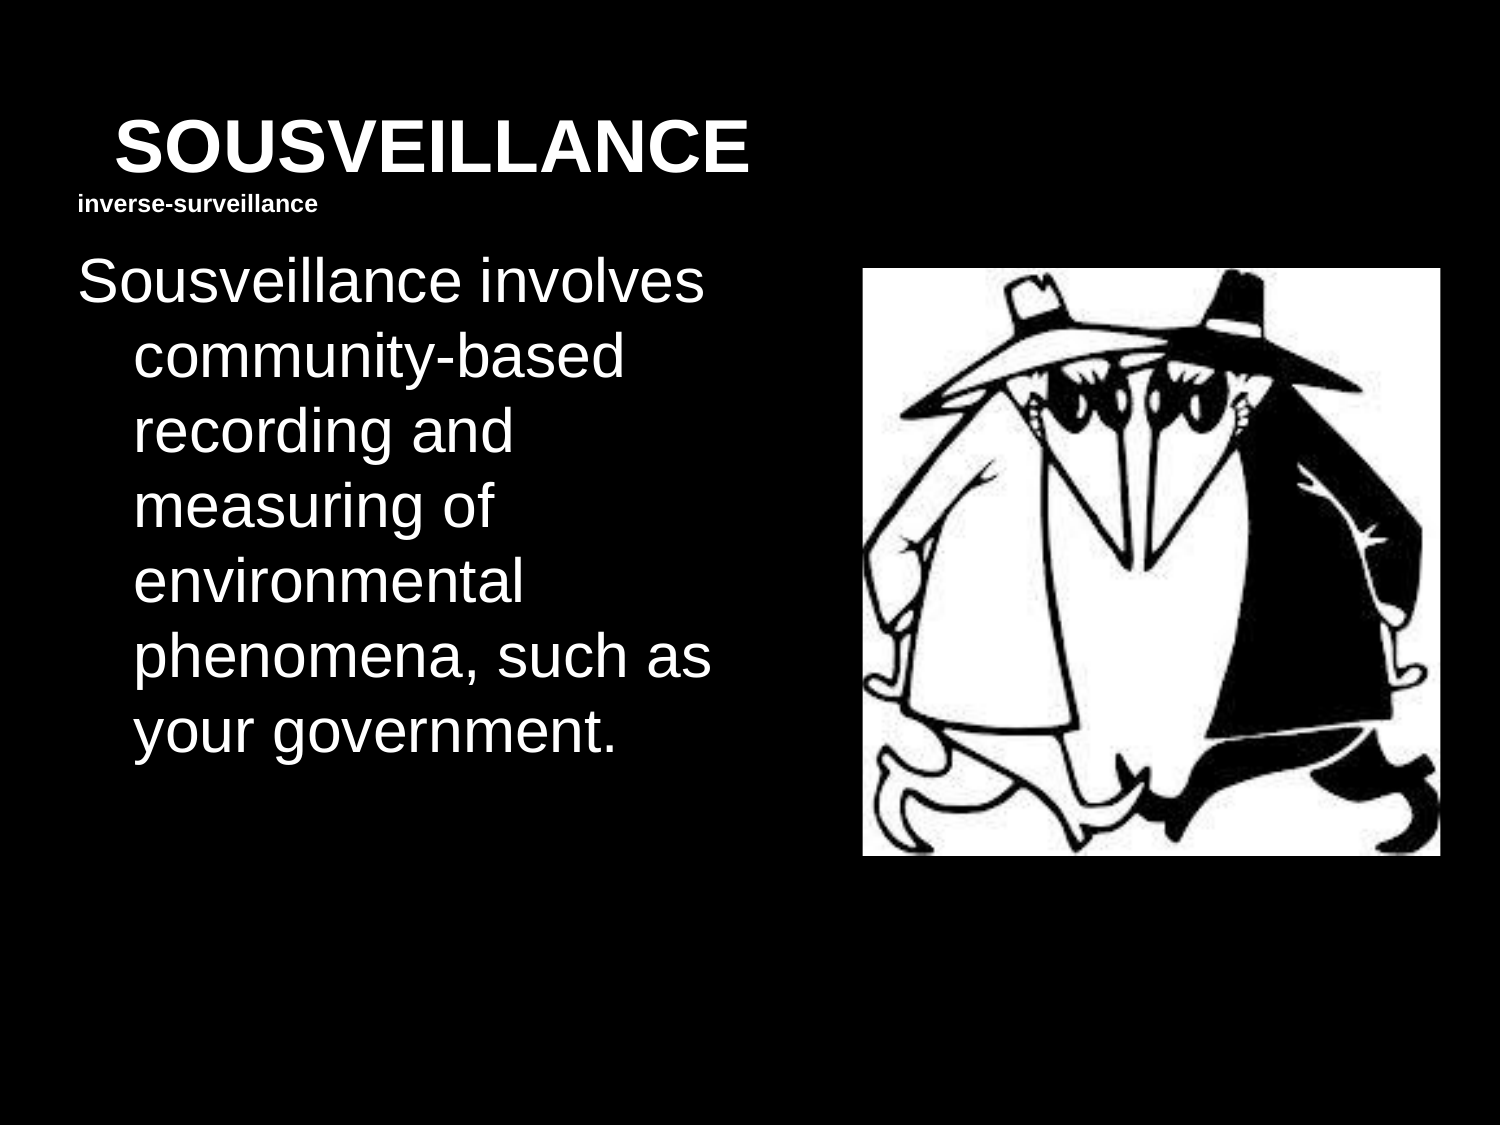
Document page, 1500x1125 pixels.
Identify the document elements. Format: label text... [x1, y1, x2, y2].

list Sousveillance involves community-based recording and measuring of environmental phenomena, such as your government. READ MORE: http://en.wikipedia.org/wiki/Sousveillance http://hplusmagazine.com/2011/05/23/david-brin-on-the-path-to-positive-sousveillance/ http://www.acceleratingfuture.com/people-blog/2009/is-sousveillance-the-best-path-to-ethical-agi/ [62, 224, 831, 753]
title SOUSVEILLANCE inverse-surveillance [62, 45, 1413, 233]
text_box [862, 268, 1441, 856]
